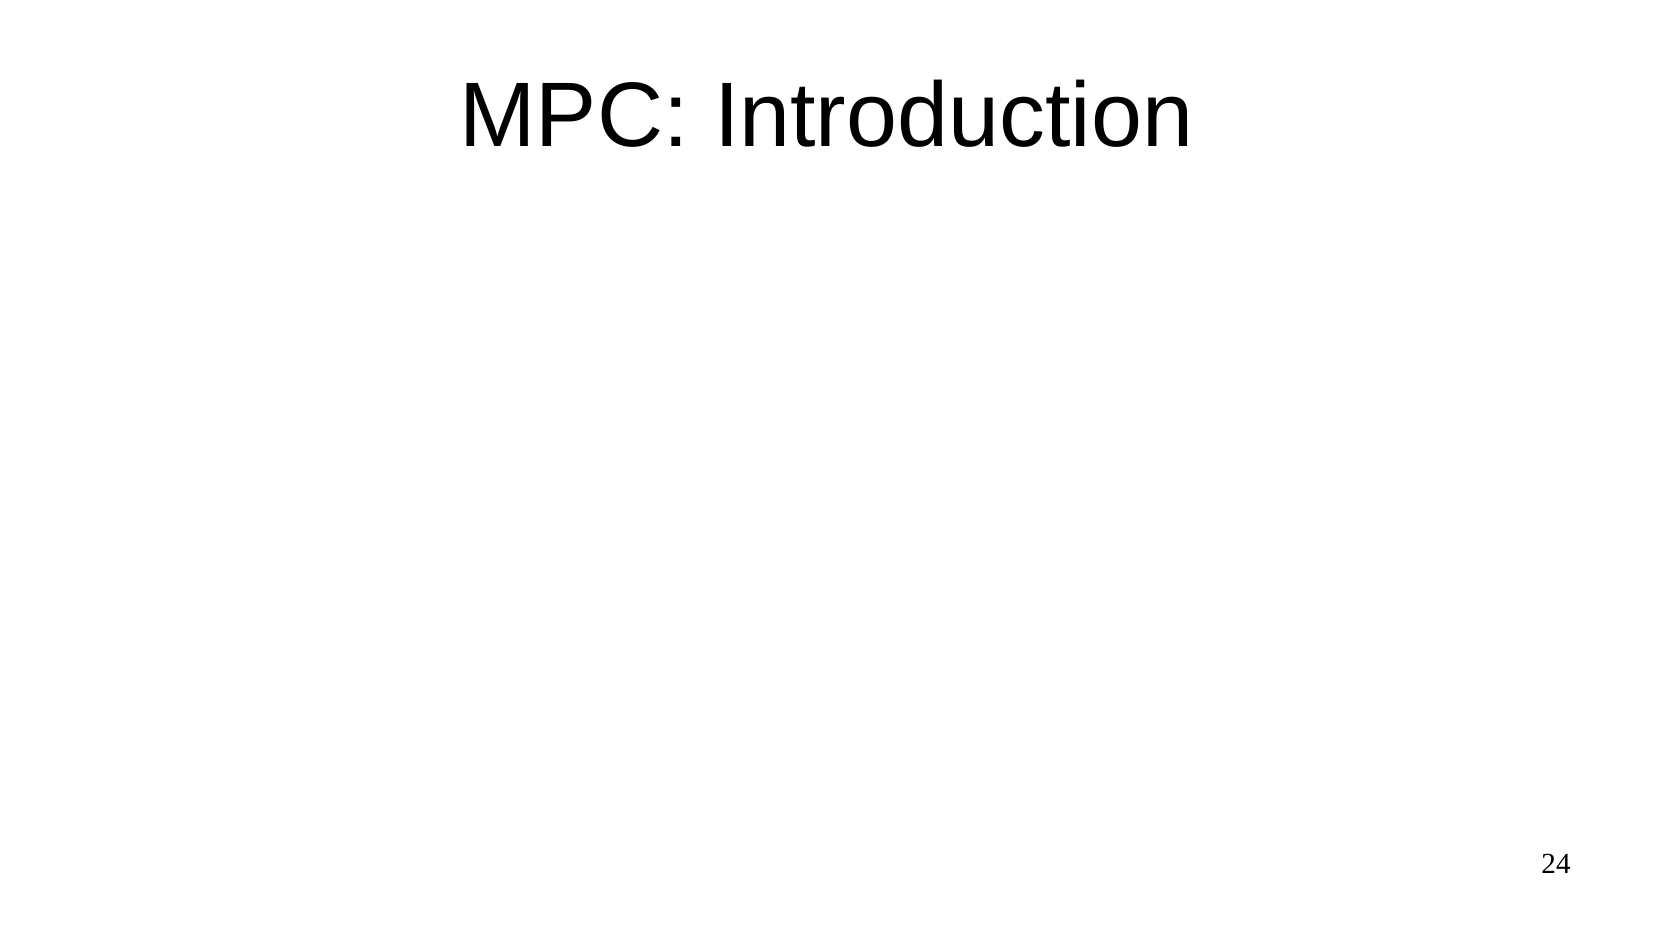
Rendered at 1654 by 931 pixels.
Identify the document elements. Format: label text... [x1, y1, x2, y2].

title MPC: Introduction [82, 37, 1571, 193]
